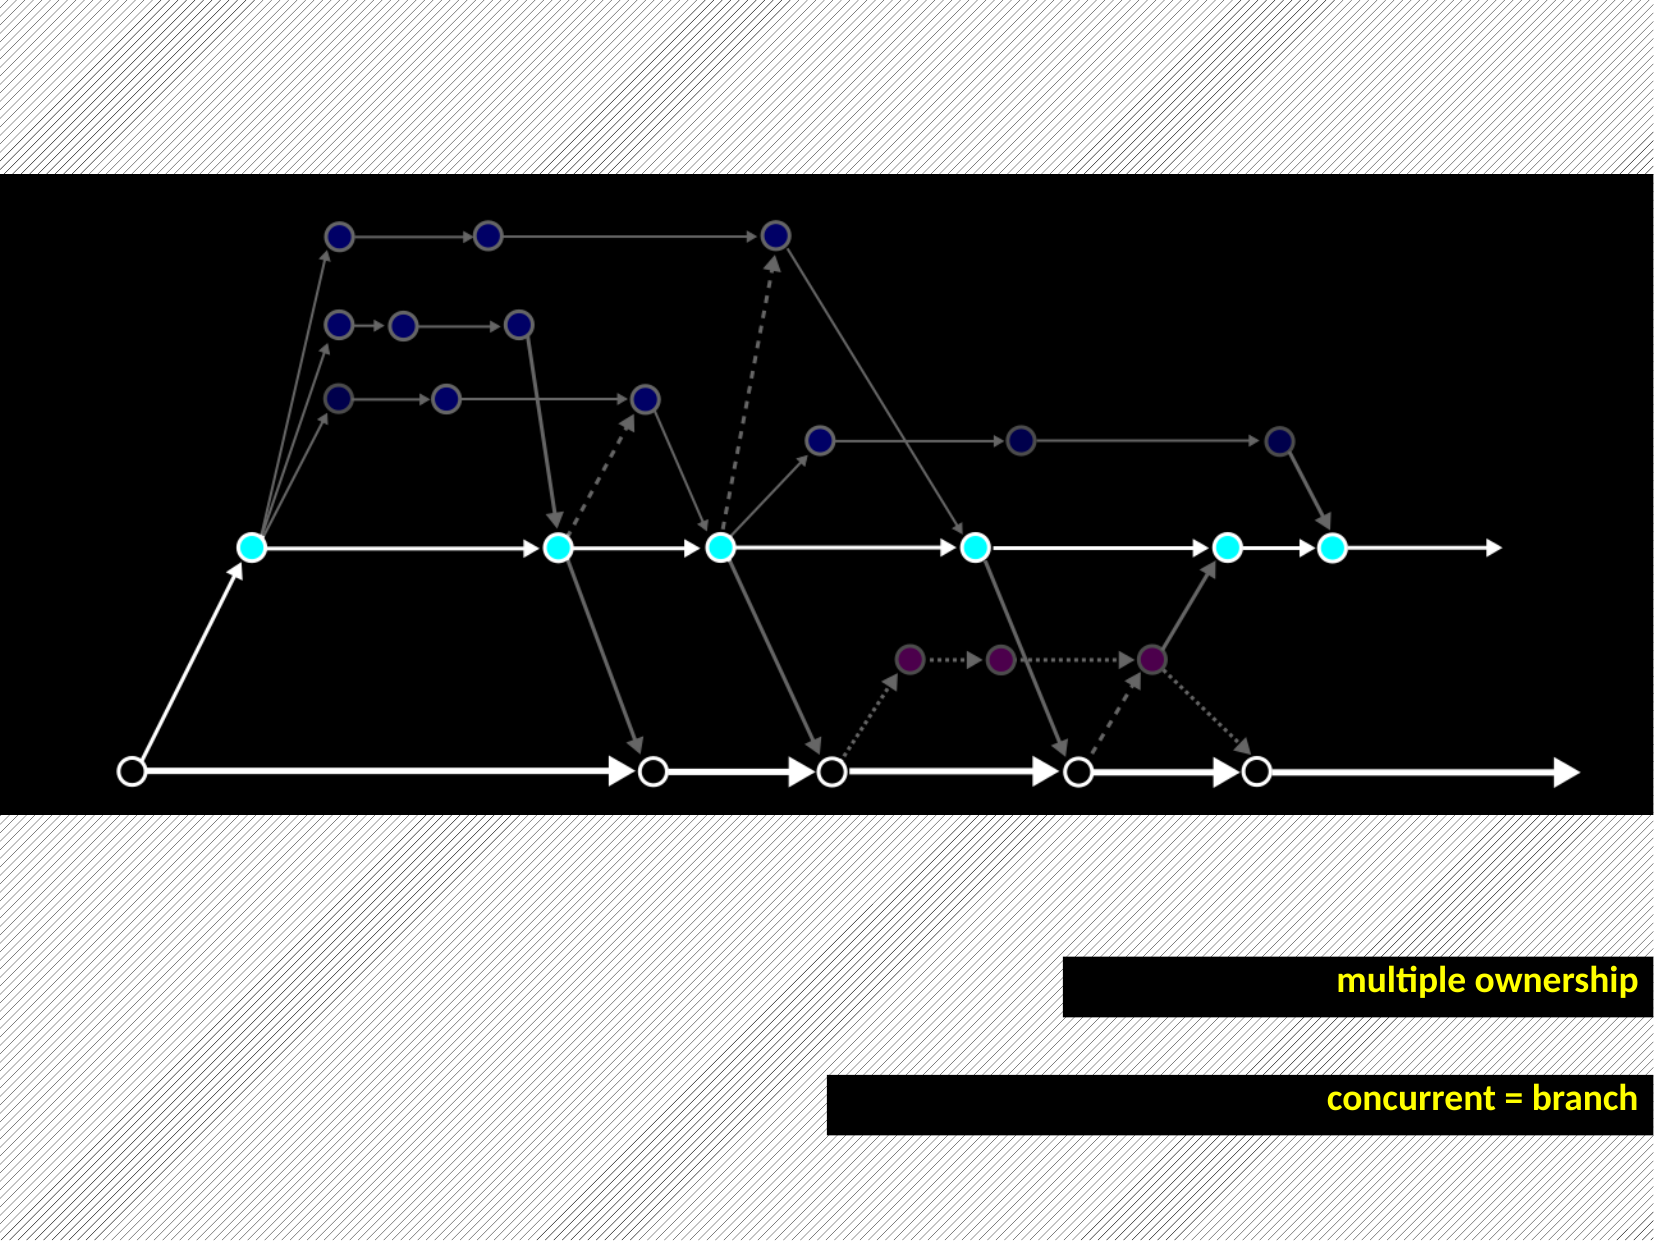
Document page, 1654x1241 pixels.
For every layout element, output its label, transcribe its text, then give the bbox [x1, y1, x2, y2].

text_box multiple ownership [1062, 956, 1654, 1018]
text_box concurrent = branch [826, 1074, 1654, 1136]
picture [0, 174, 1654, 815]
